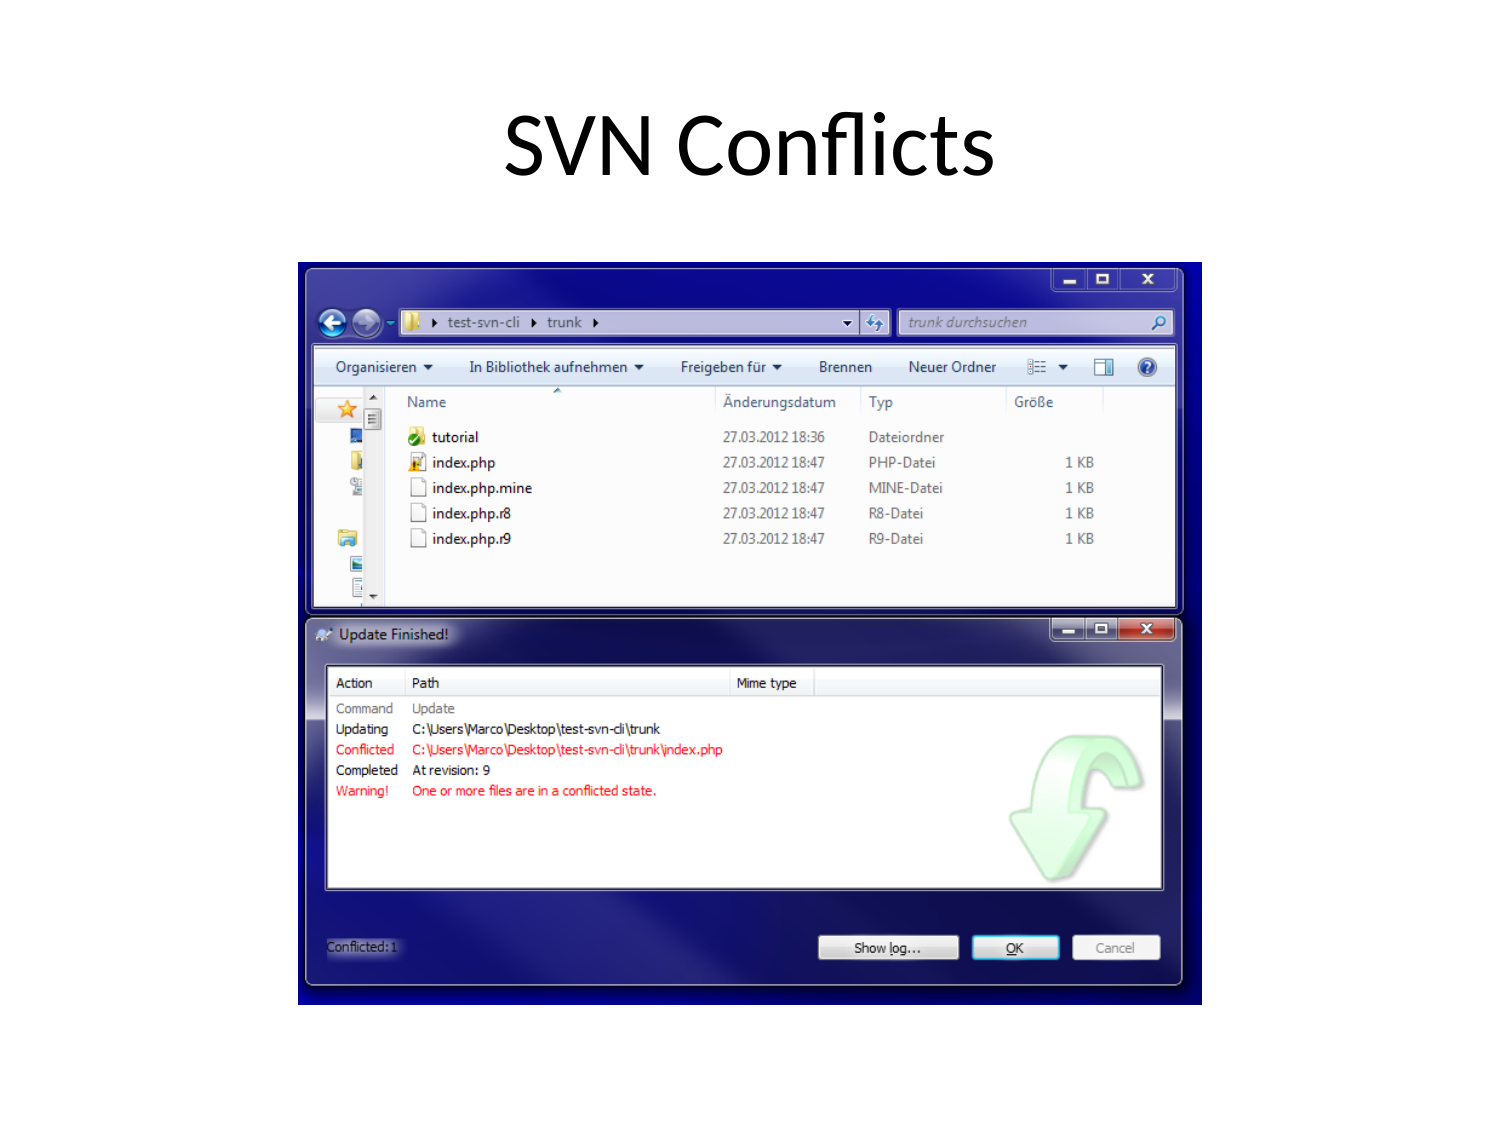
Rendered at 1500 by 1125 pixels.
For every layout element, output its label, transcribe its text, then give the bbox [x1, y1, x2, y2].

title SVN Conflicts [75, 45, 1426, 233]
picture [298, 262, 1202, 1005]
